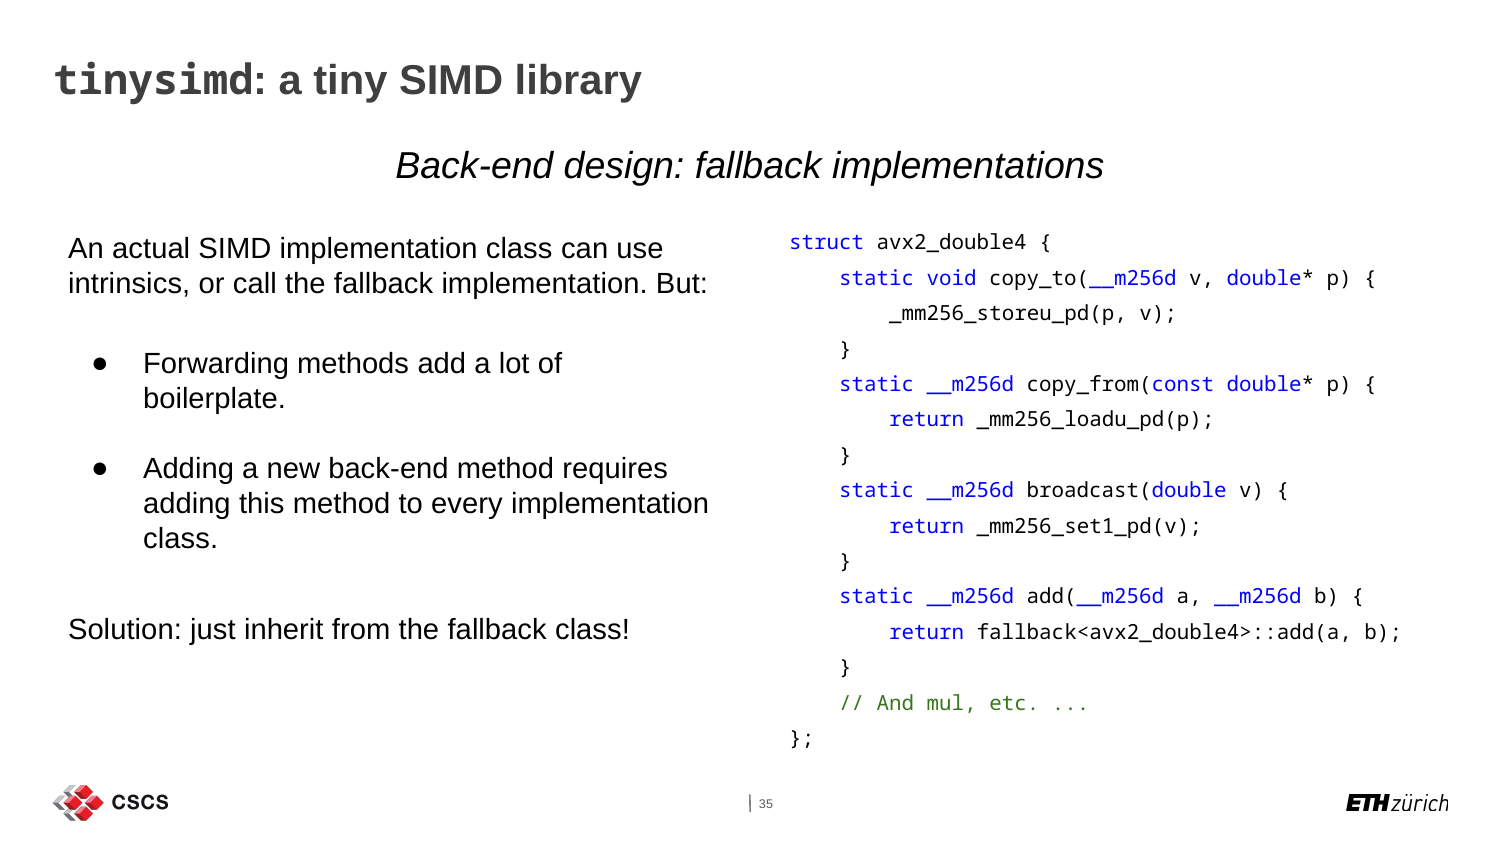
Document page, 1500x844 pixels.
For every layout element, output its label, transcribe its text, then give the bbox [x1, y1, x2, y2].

text_box struct avx2_double4 { static void copy_to(__m256d v, double* p) { _mm256_storeu_pd(p, v); } static __m256d copy_from(const double* p) { return _mm256_loadu_pd(p); } static __m256d broadcast(double v) { return _mm256_set1_pd(v); } static __m256d add(__m256d a, __m256d b) { return fallback<avx2_double4>::add(a, b); } // And mul, etc. ... }; [774, 214, 1494, 767]
title tinysimd: a tiny SIMD library [53, 5, 1447, 112]
picture [1346, 794, 1448, 811]
slide_number <number> [750, 794, 798, 813]
text_box An actual SIMD implementation class can use intrinsics, or call the fallback implementation. But: Forwarding methods add a lot of boilerplate. Adding a new back-end method requires adding this method to every implementation class. Solution: just inherit from the fallback class! [53, 214, 727, 767]
list Back-end design: fallback implementations [53, 133, 1447, 767]
picture [43, 775, 177, 830]
